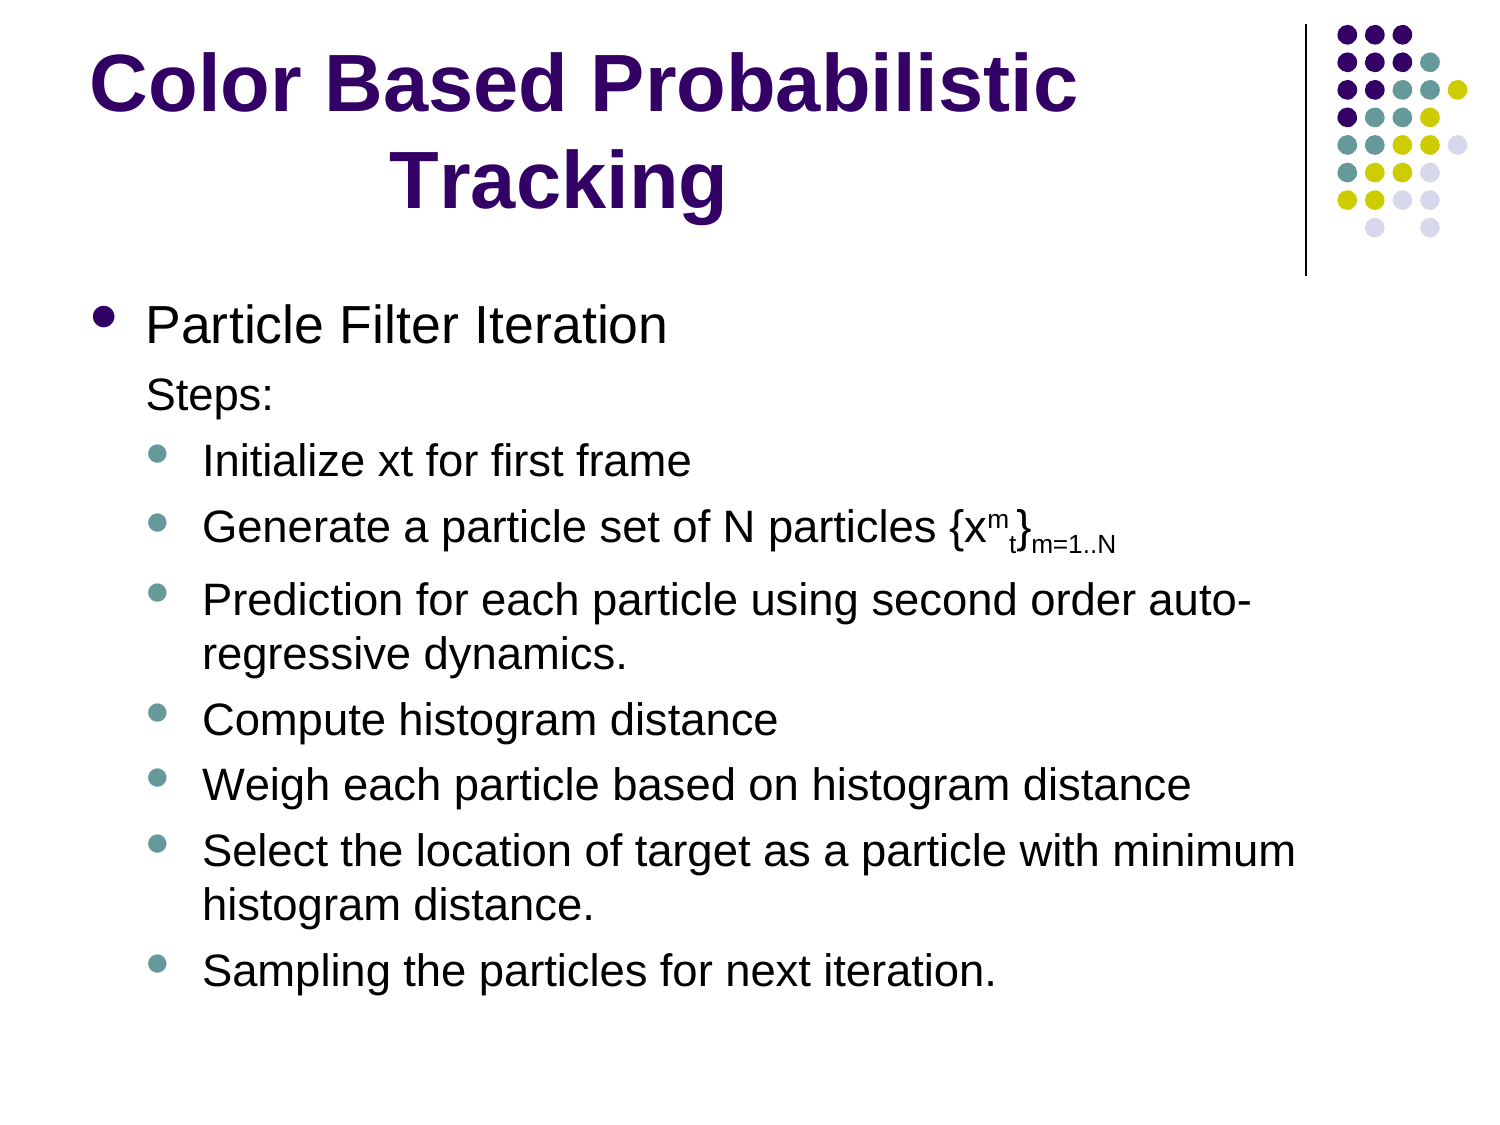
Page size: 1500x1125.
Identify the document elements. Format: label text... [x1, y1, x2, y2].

list Particle Filter Iteration Steps: Initialize xt for first frame Generate a particle set of N particles {xmt}m=1..N Prediction for each particle using second order auto-regressive dynamics. Compute histogram distance Weigh each particle based on histogram distance Select the location of target as a particle with minimum histogram distance. Sampling the particles for next iteration. [75, 282, 1426, 1006]
title Color Based Probabilistic Tracking [74, 20, 1313, 233]
